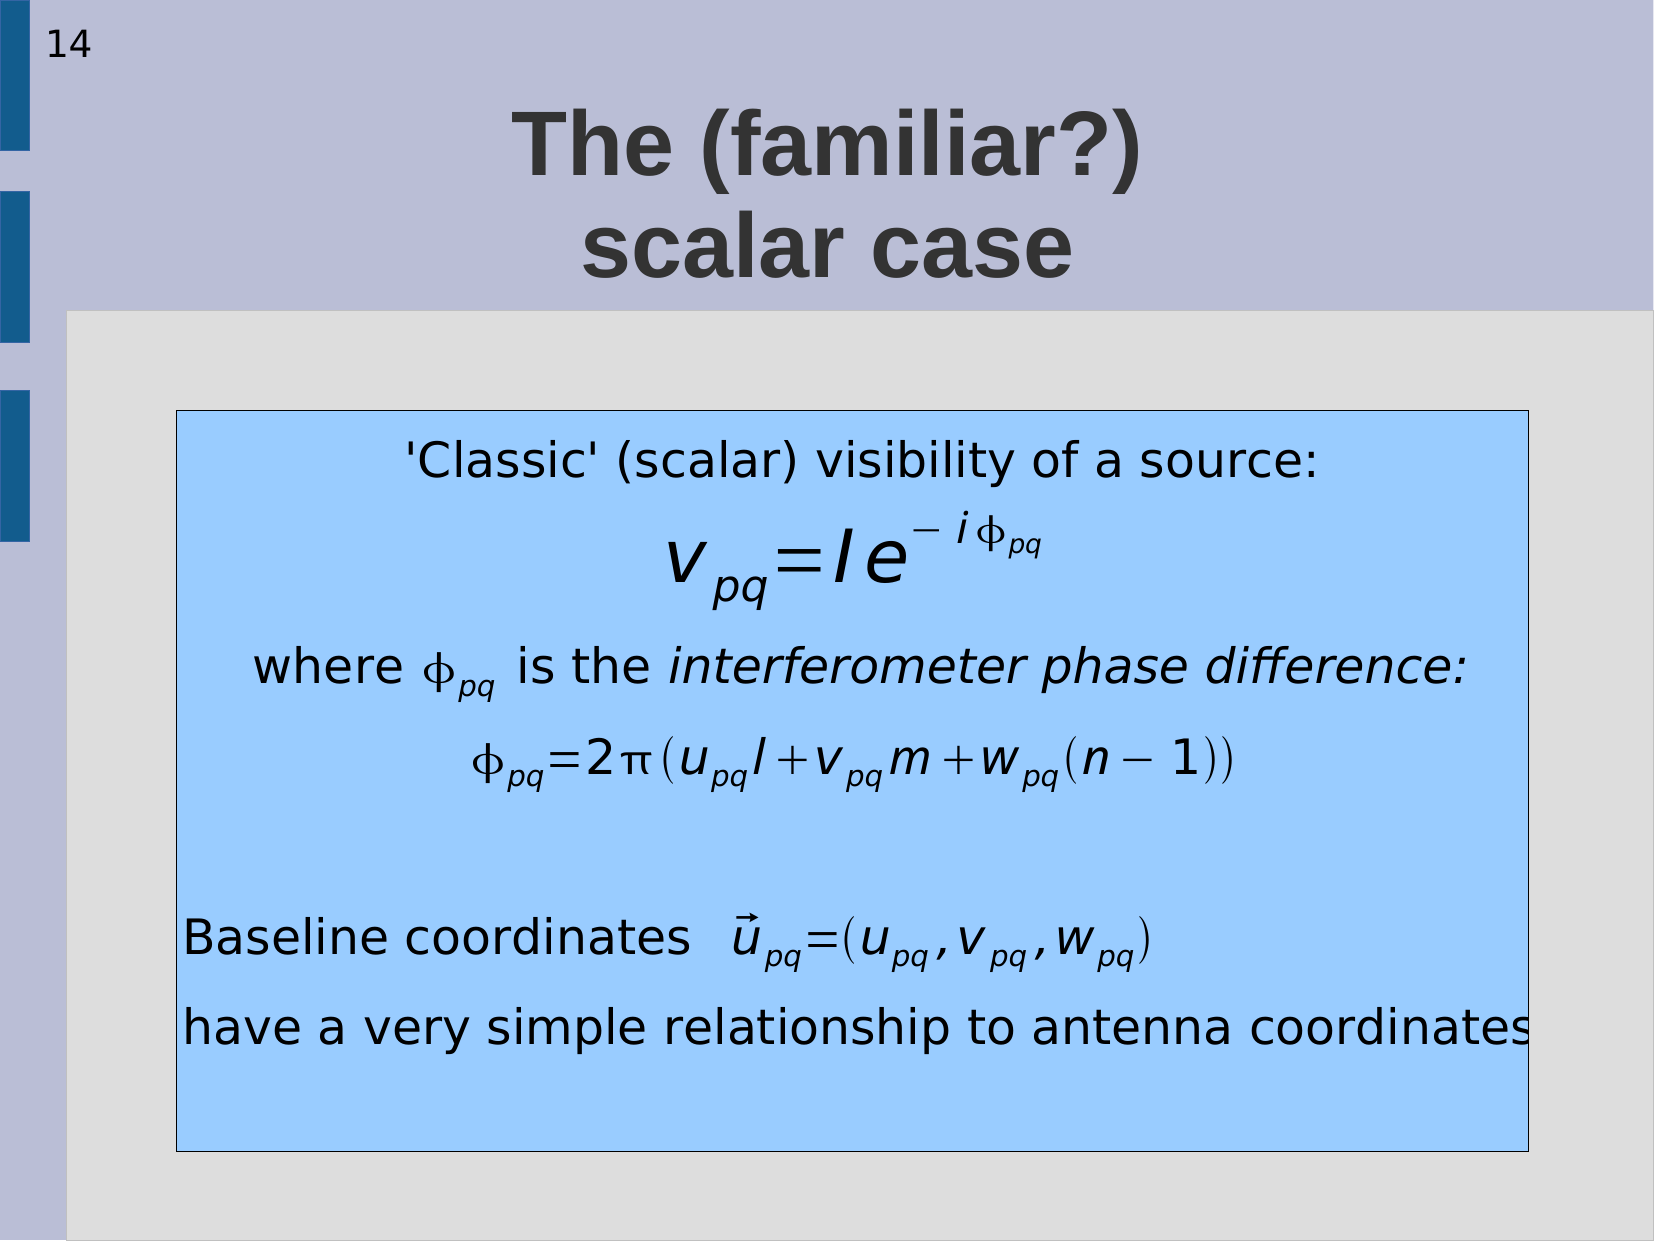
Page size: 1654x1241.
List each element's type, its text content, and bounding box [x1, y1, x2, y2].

text_box <number> [32, 15, 267, 89]
chart [176, 410, 1529, 1152]
title The (familiar?) scalar case [121, 91, 1534, 299]
